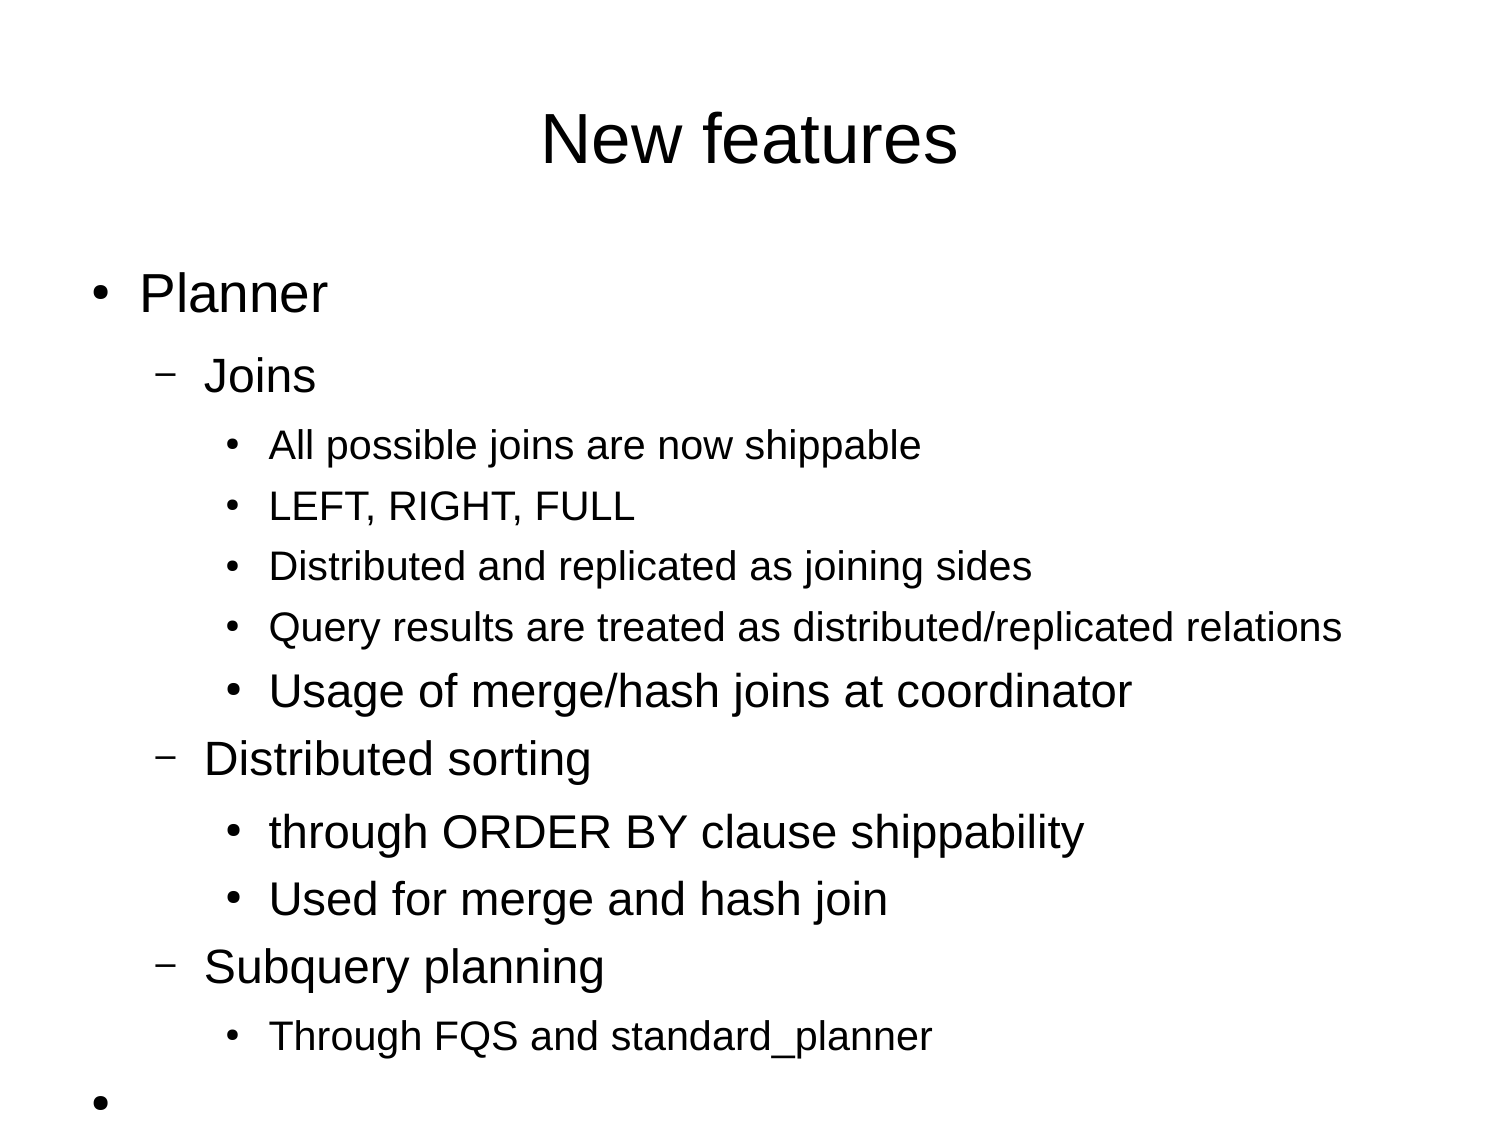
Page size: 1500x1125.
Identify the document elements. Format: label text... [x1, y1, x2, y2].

title New features [75, 44, 1425, 233]
list Planner Joins All possible joins are now shippable LEFT, RIGHT, FULL Distributed and replicated as joining sides Query results are treated as distributed/replicated relations Usage of merge/hash joins at coordinator Distributed sorting through ORDER BY clause shippability Used for merge and hash join Subquery planning Through FQS and standard_planner [75, 263, 1395, 1063]
